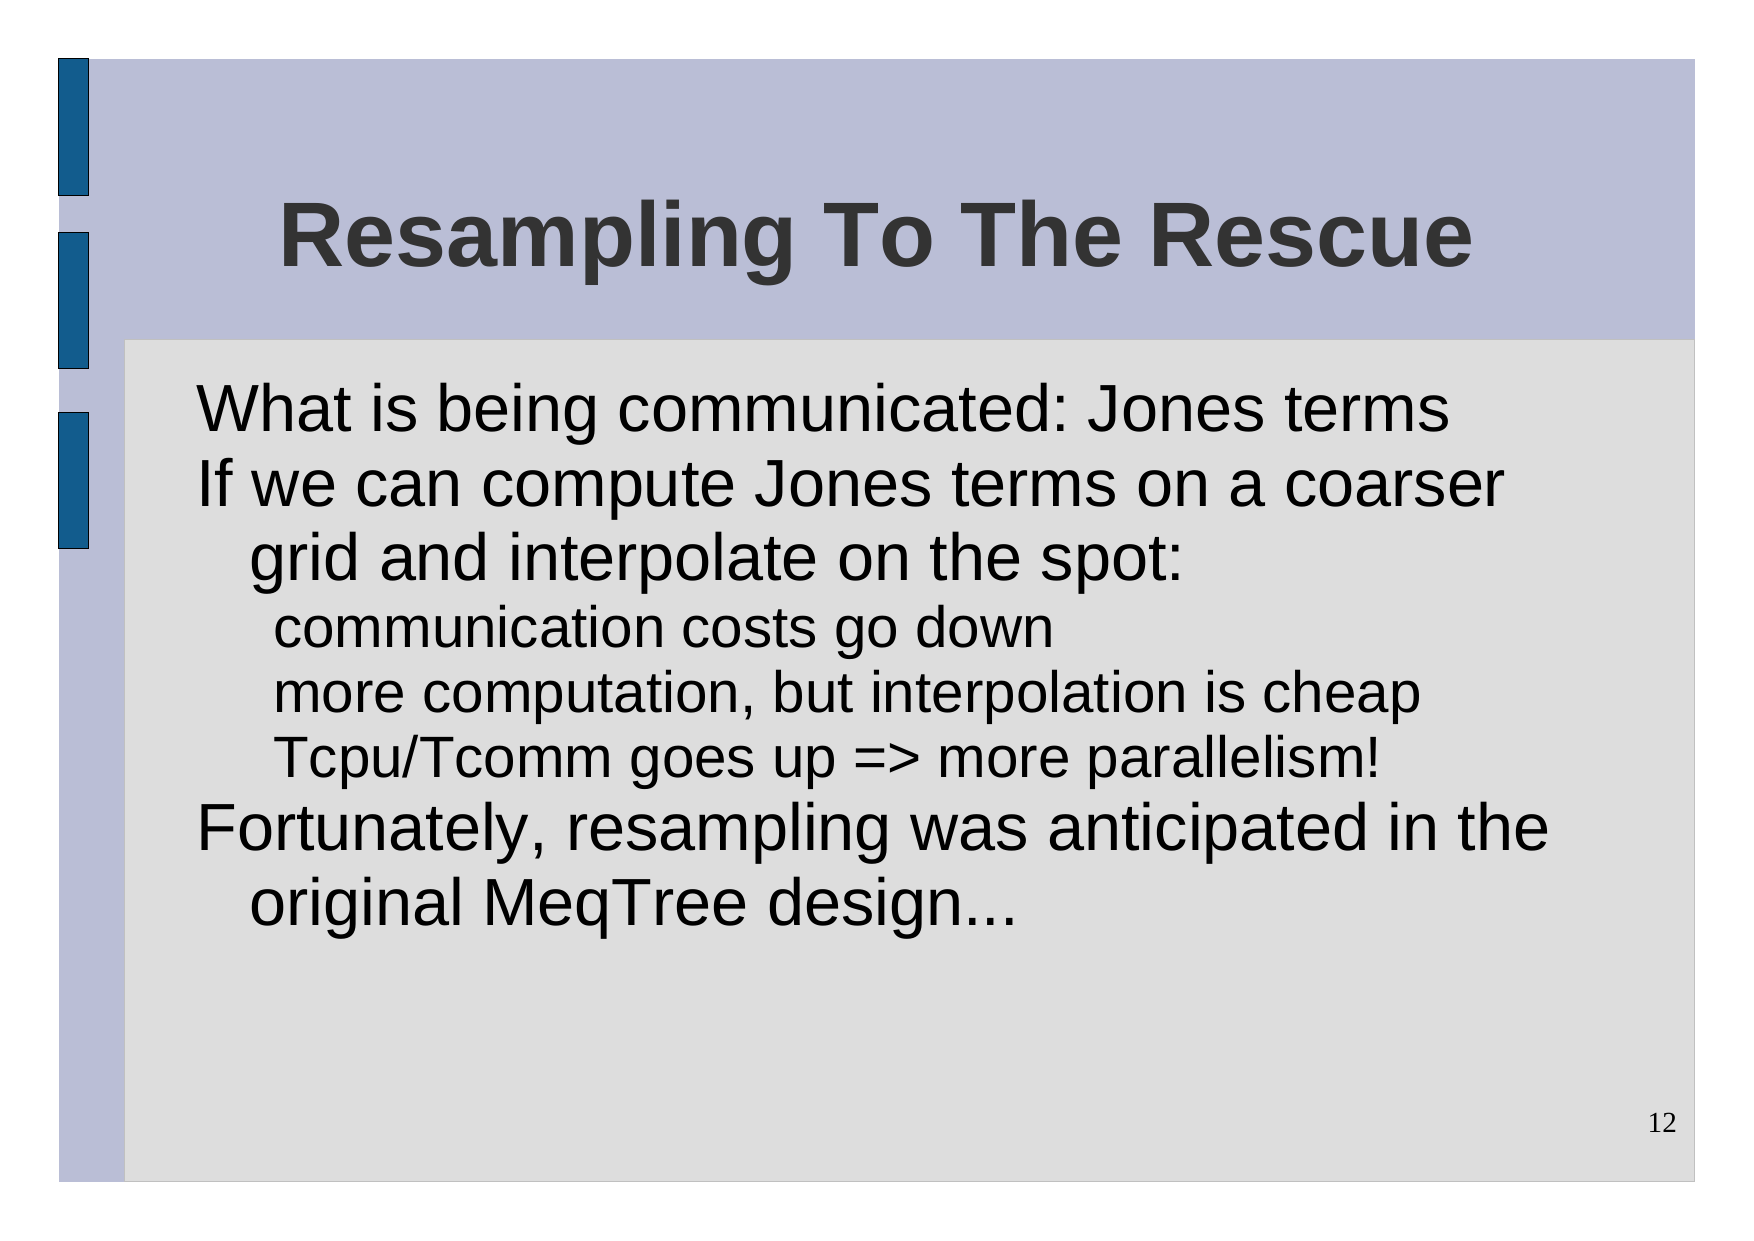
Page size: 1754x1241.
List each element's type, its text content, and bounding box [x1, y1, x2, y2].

title Resampling To The Rescue [178, 141, 1577, 329]
list What is being communicated: Jones terms If we can compute Jones terms on a coarser grid and interpolate on the spot: communication costs go down more computation, but interpolation is cheap Tcpu/Tcomm goes up => more parallelism! Fortunately, resampling was anticipated in the original MeqTree design... [178, 370, 1577, 1079]
